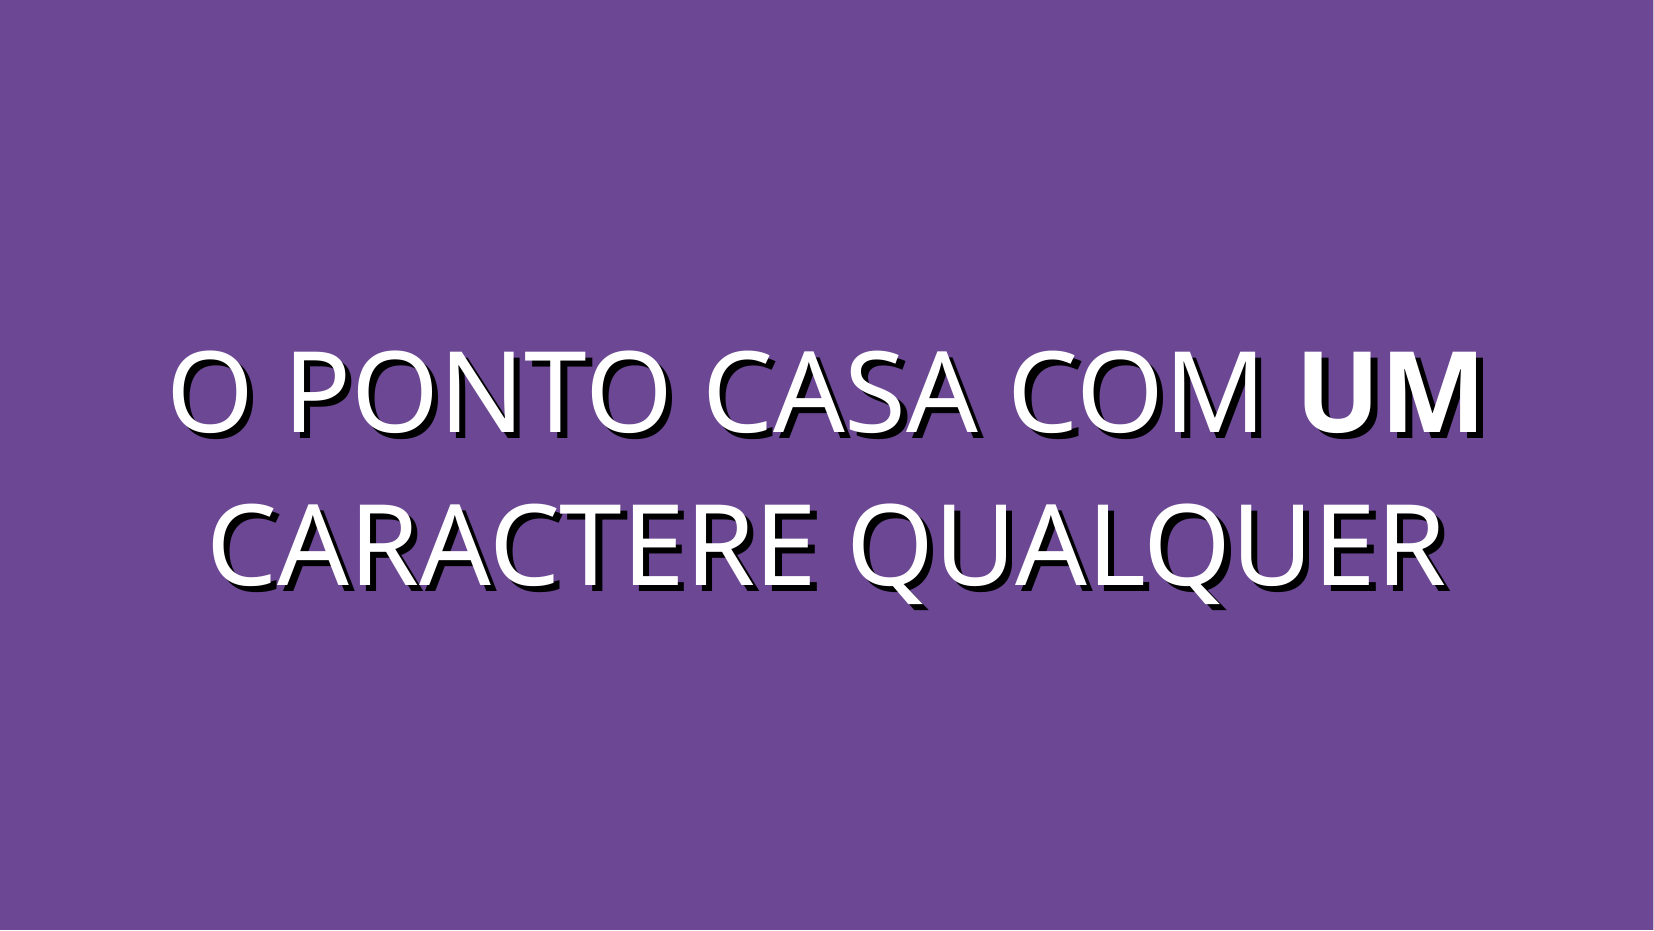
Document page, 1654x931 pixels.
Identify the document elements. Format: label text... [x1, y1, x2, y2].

subtitle O PONTO CASA COM UM CARACTERE QUALQUER [82, 105, 1571, 826]
